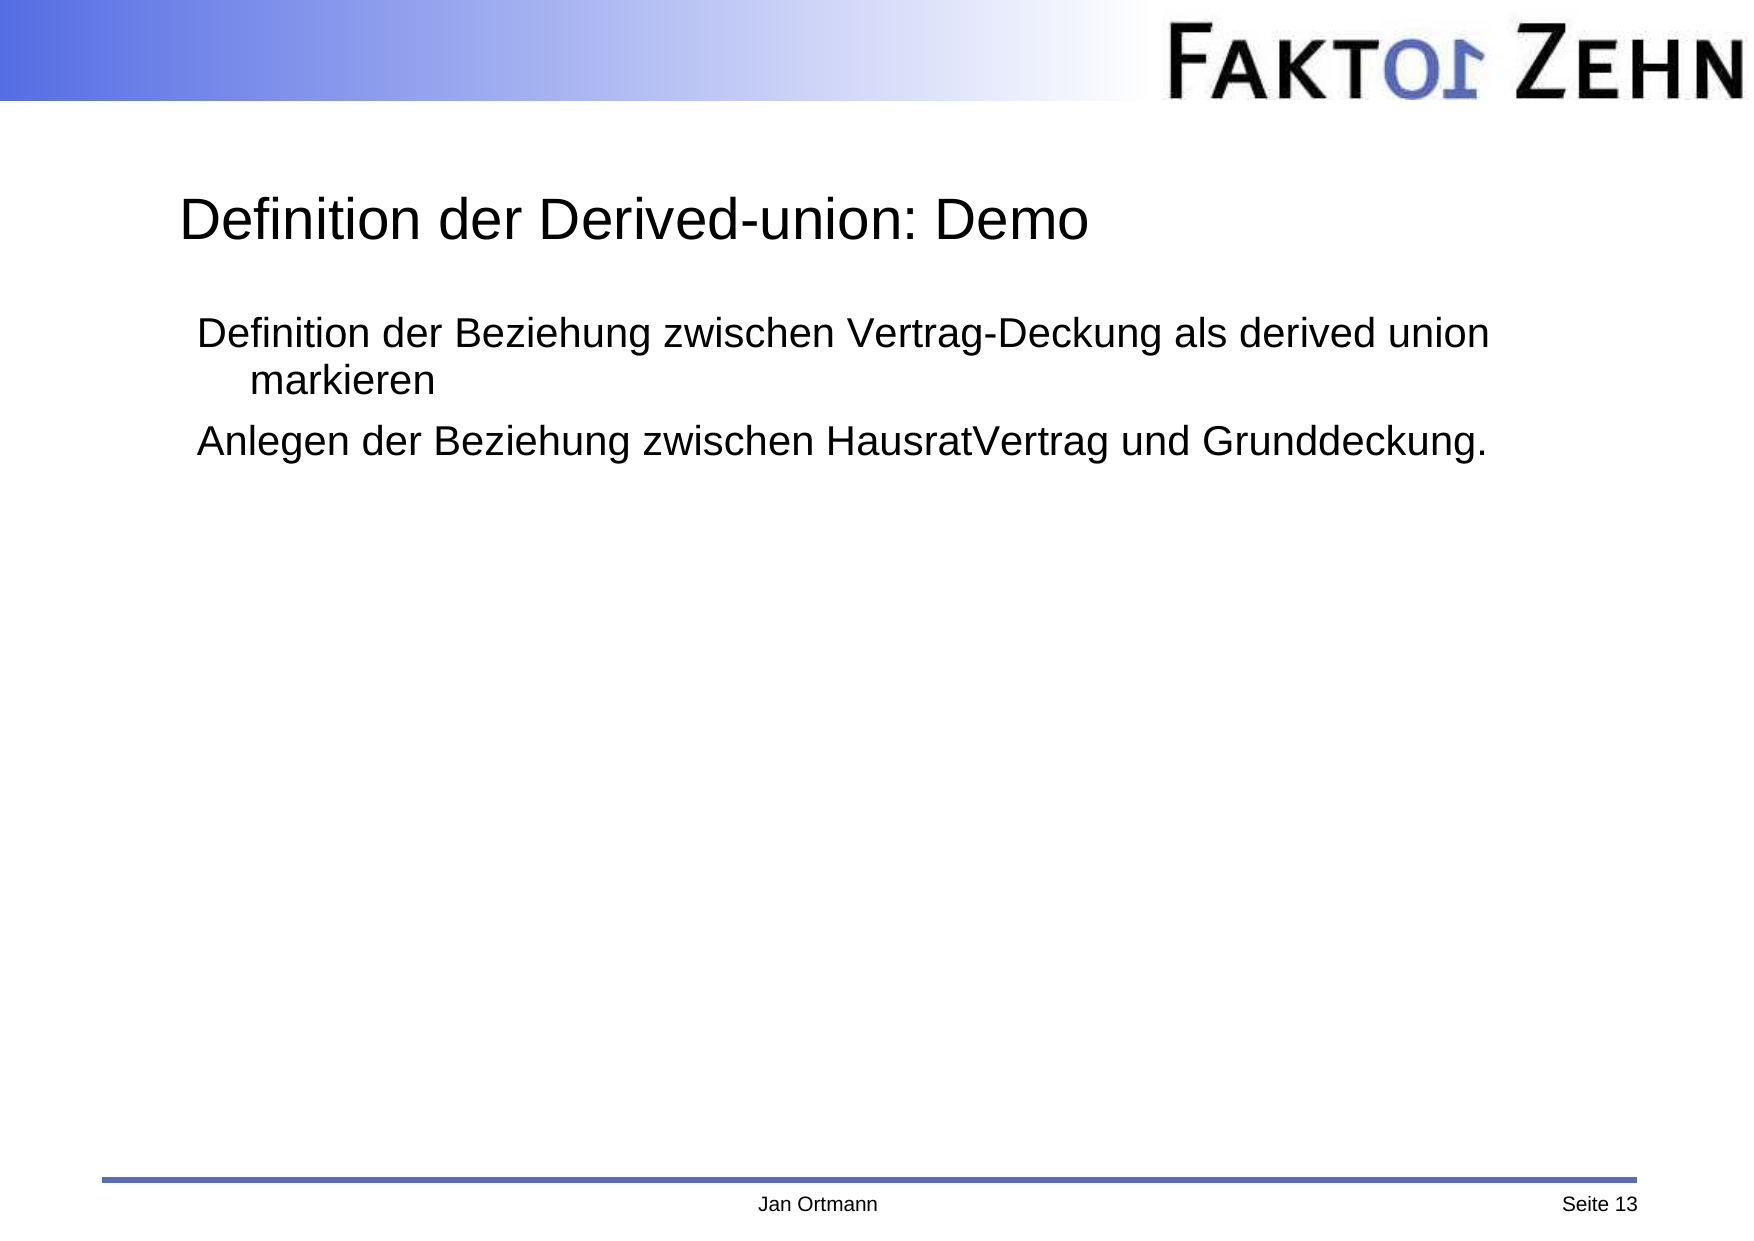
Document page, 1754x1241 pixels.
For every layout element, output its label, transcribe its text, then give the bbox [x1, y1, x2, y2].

title Definition der Derived-union: Demo [179, 142, 1576, 296]
list Definition der Beziehung zwischen Vertrag-Deckung als derived union markieren Anlegen der Beziehung zwischen HausratVertrag und Grunddeckung. [179, 310, 1576, 1078]
picture [1162, 7, 1752, 100]
